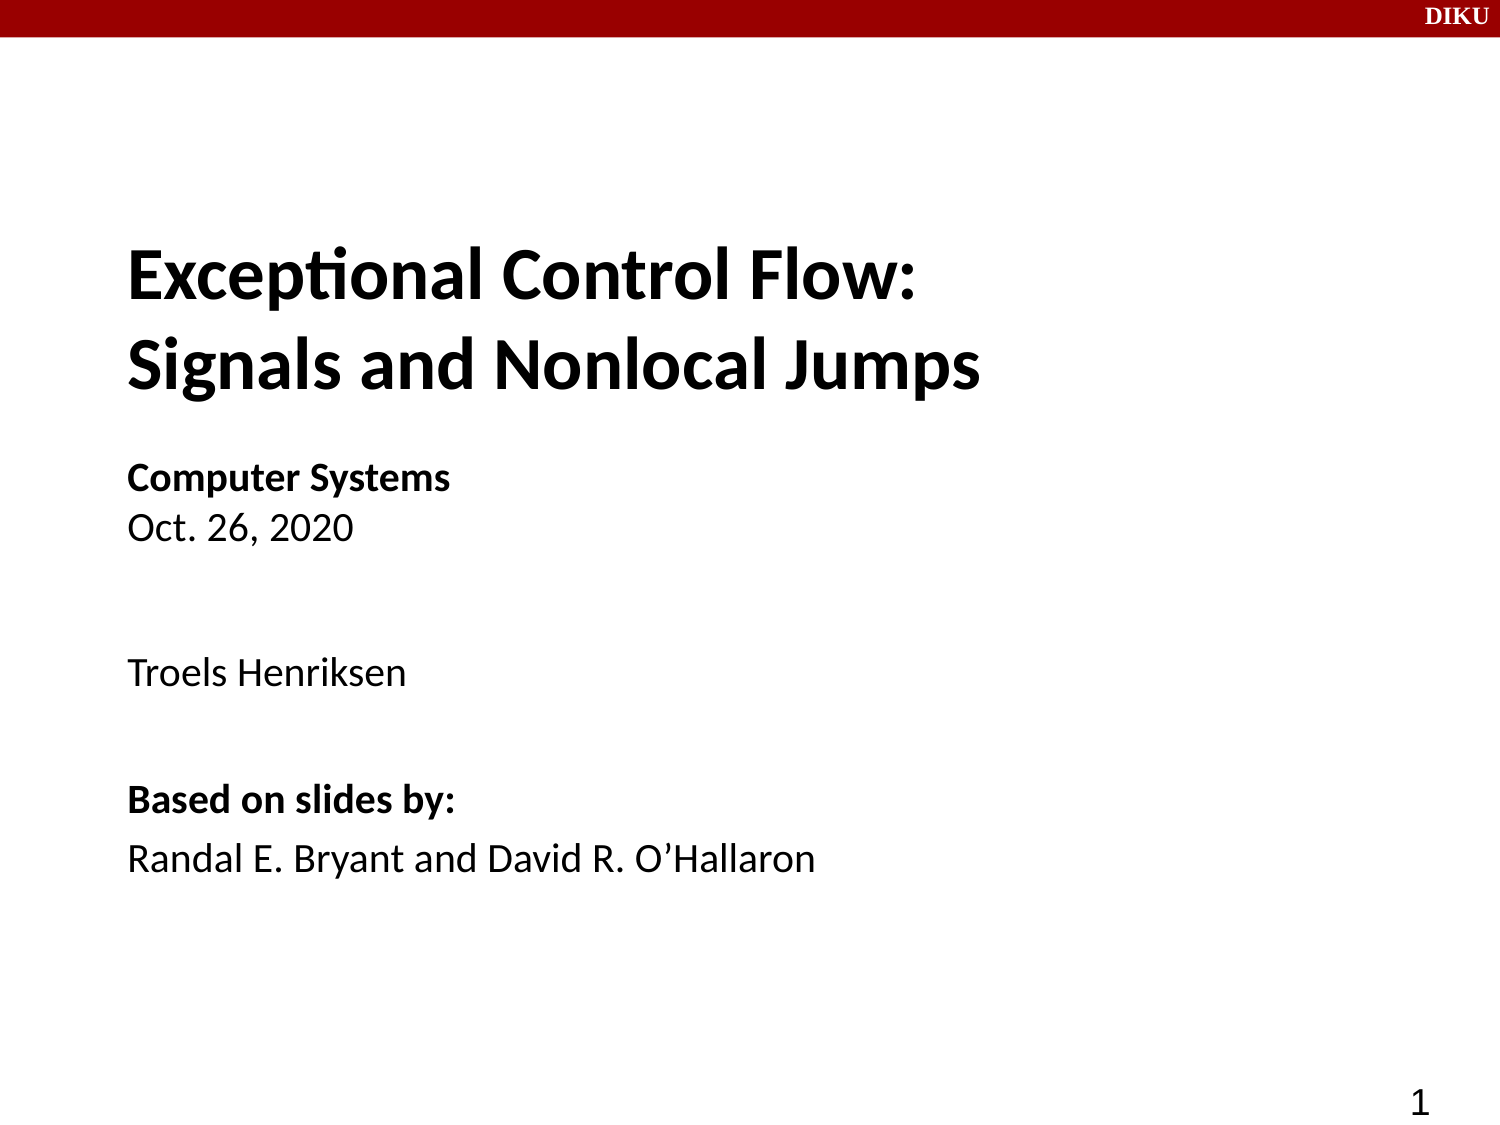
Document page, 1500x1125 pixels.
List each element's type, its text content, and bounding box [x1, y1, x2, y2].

text_box Exceptional Control Flow: Signals and Nonlocal Jumps Computer Systems Oct. 26, 2020 [112, 212, 1388, 563]
text_box Based on slides by: Randal E. Bryant and David R. O’Hallaron [112, 764, 1372, 1053]
text_box Troels Henriksen [112, 637, 1372, 764]
